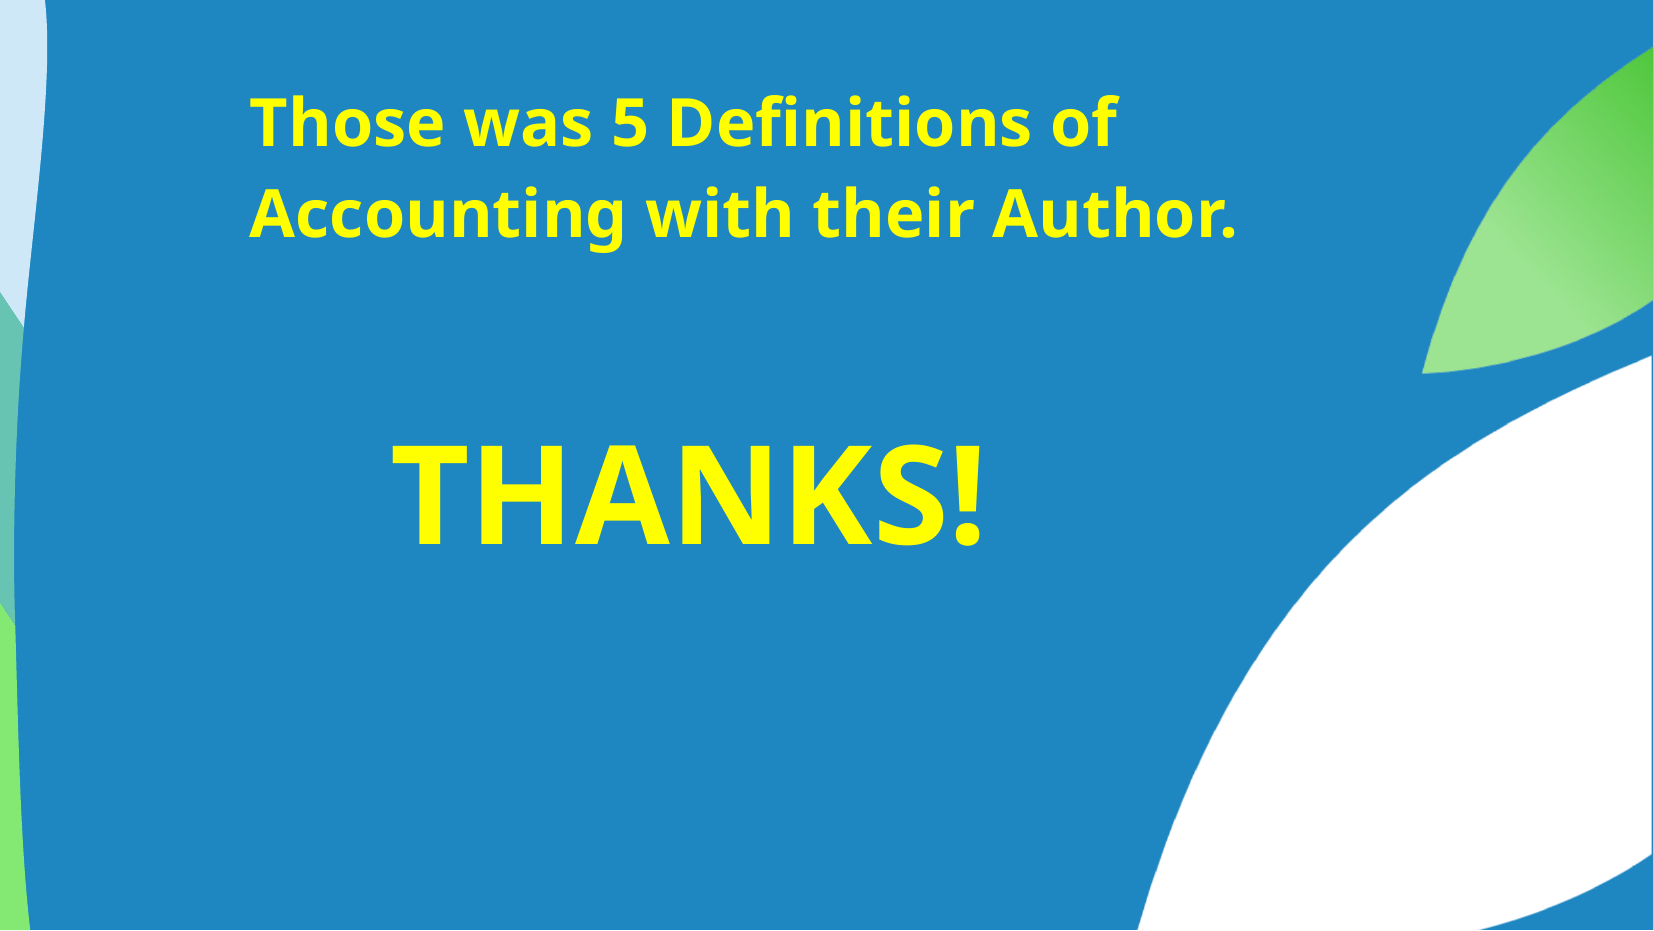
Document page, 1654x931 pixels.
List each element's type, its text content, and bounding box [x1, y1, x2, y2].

list Those was 5 Definitions of Accounting with their Author. [178, 75, 1426, 260]
title THANKS! [66, 344, 1313, 638]
picture [1138, 47, 1654, 931]
